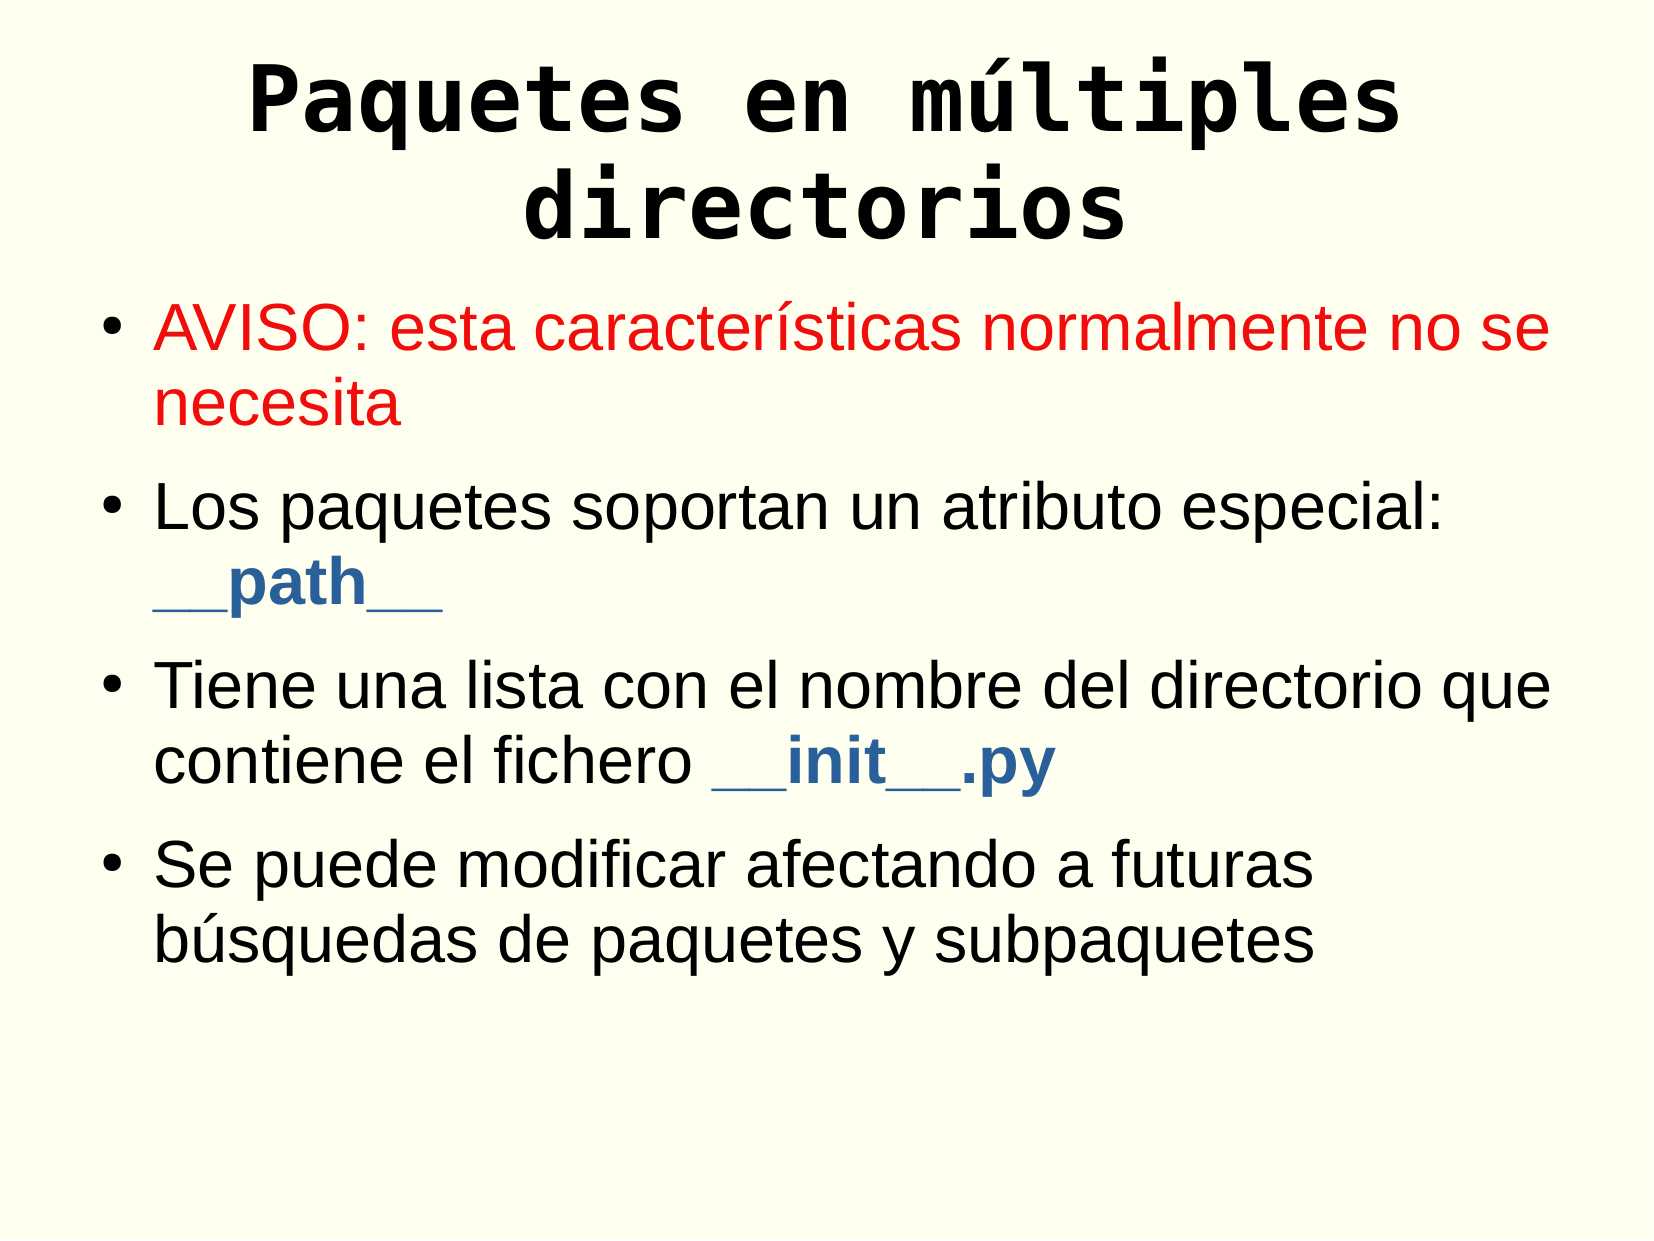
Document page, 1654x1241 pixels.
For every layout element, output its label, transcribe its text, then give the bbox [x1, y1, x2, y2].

list AVISO: esta características normalmente no se necesita Los paquetes soportan un atributo especial: __path__ Tiene una lista con el nombre del directorio que contiene el fichero __init__.py Se puede modificar afectando a futuras búsquedas de paquetes y subpaquetes [82, 290, 1571, 1010]
title Paquetes en múltiples directorios [82, 45, 1571, 261]
